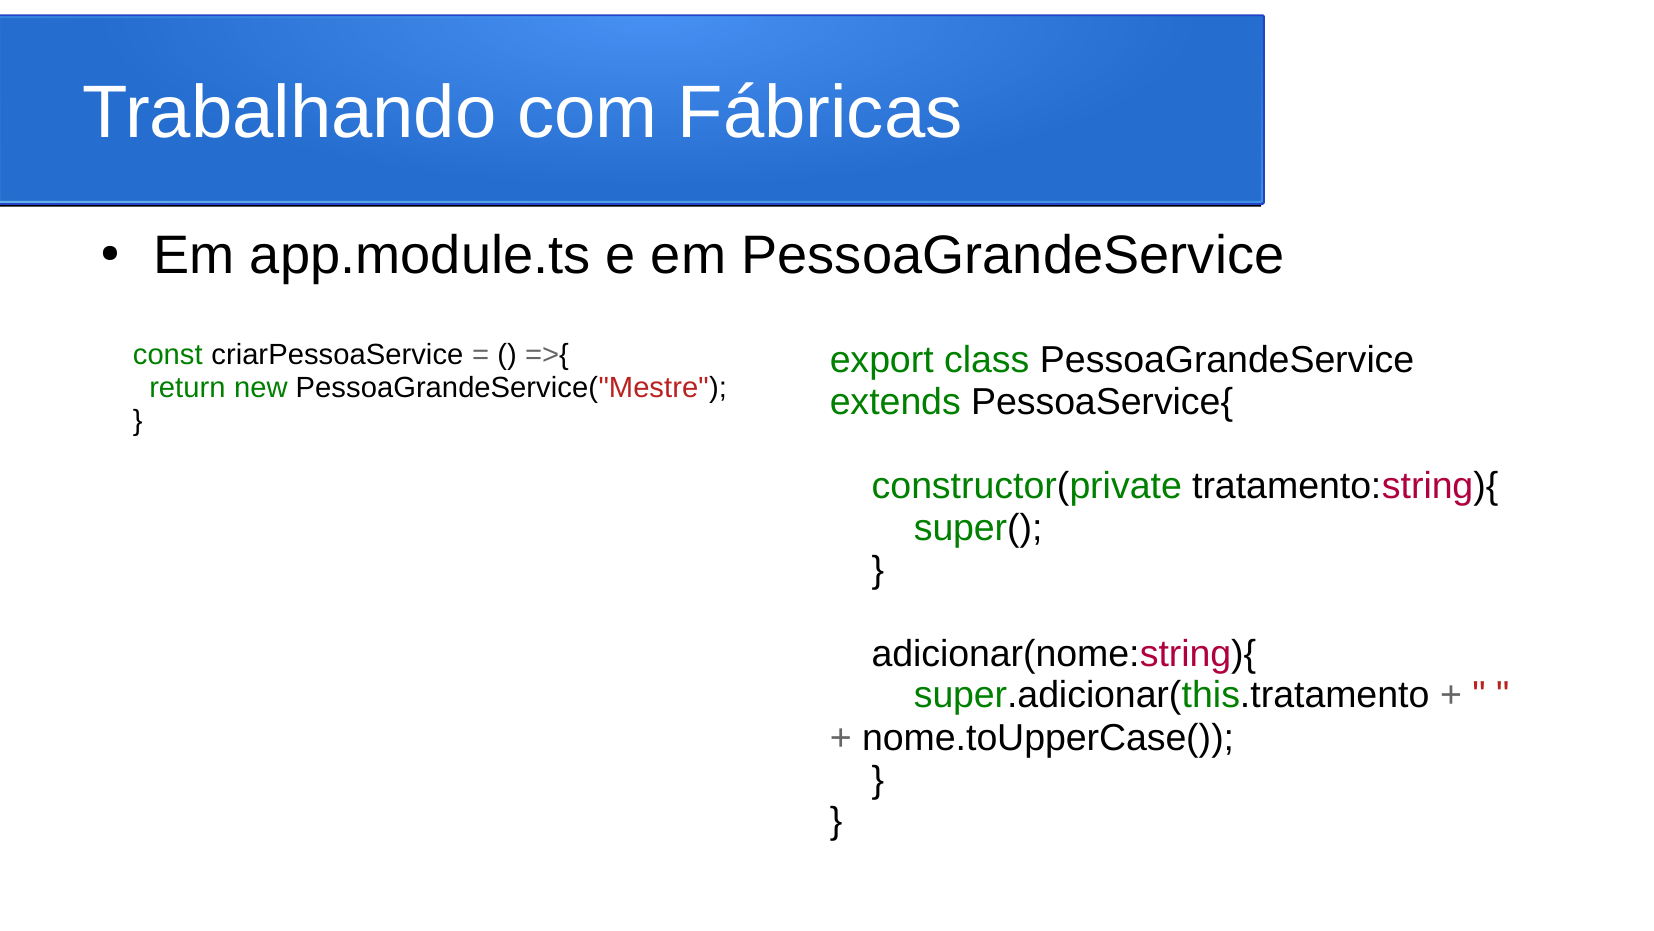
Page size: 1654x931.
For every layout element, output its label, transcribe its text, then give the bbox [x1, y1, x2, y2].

text_box export class PessoaGrandeService extends PessoaService{ constructor(private tratamento:string){ super(); } adicionar(nome:string){ super.adicionar(this.tratamento + " " + nome.toUpperCase()); } } [814, 330, 1536, 850]
list Em app.module.ts e em PessoaGrandeService [82, 224, 1571, 764]
title Trabalhando com Fábricas [82, 35, 1235, 189]
text_box const criarPessoaService = () =>{ return new PessoaGrandeService("Mestre"); } [118, 330, 756, 444]
